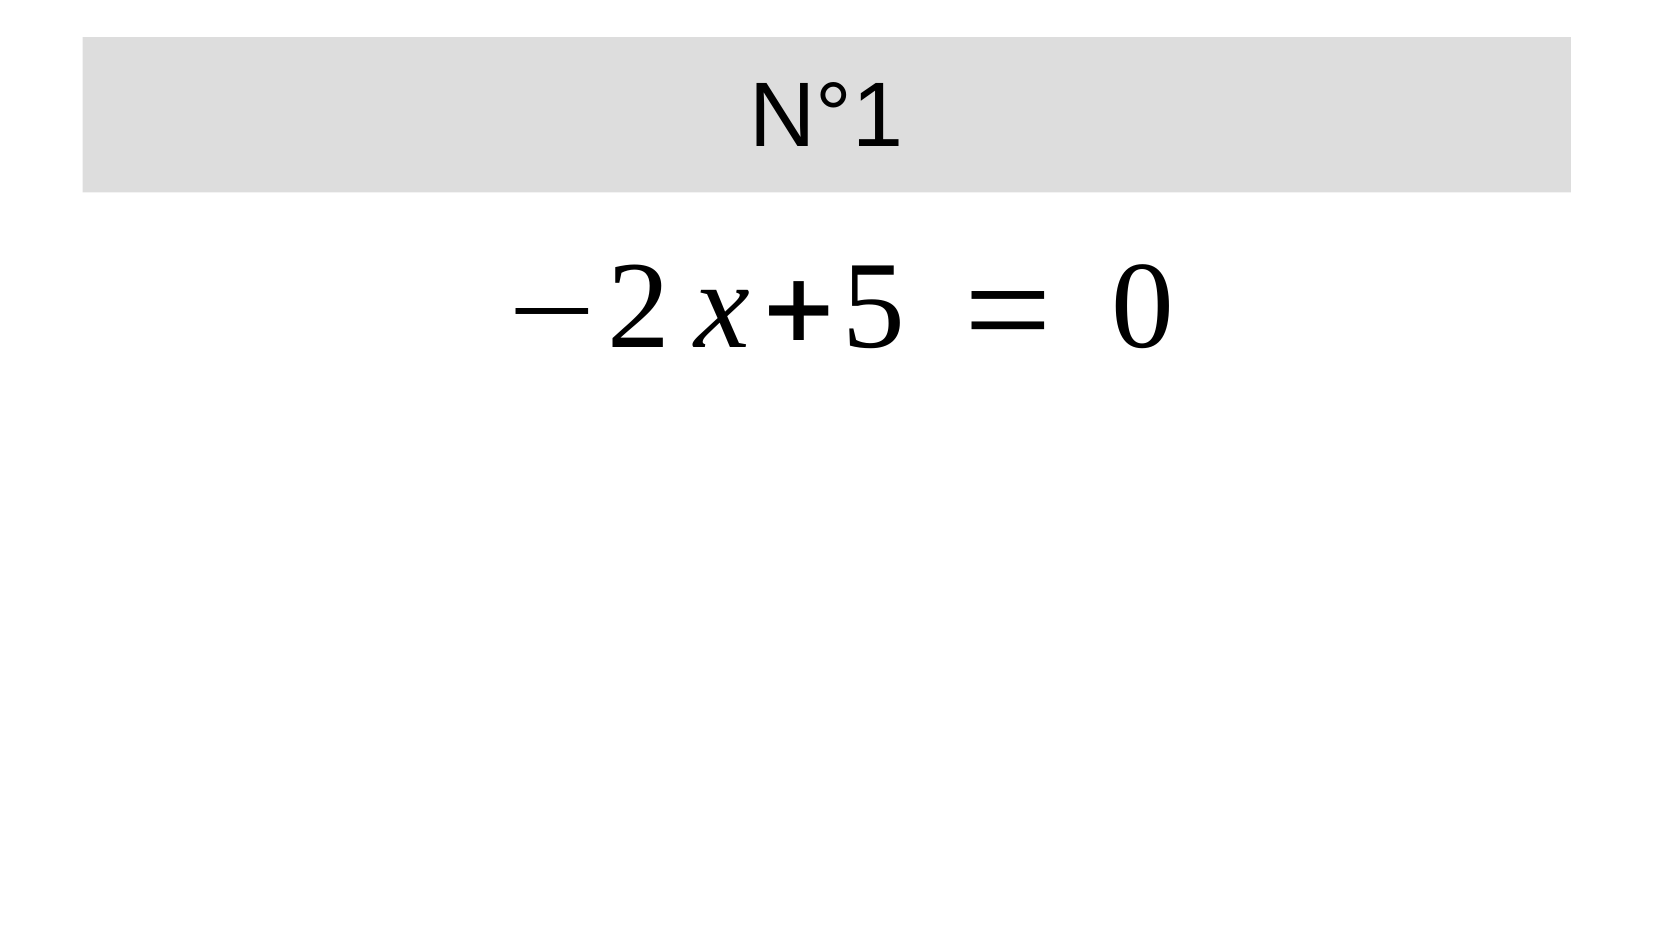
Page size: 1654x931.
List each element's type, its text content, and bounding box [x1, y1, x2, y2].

chart [496, 236, 1183, 375]
title N°1 [82, 37, 1571, 193]
